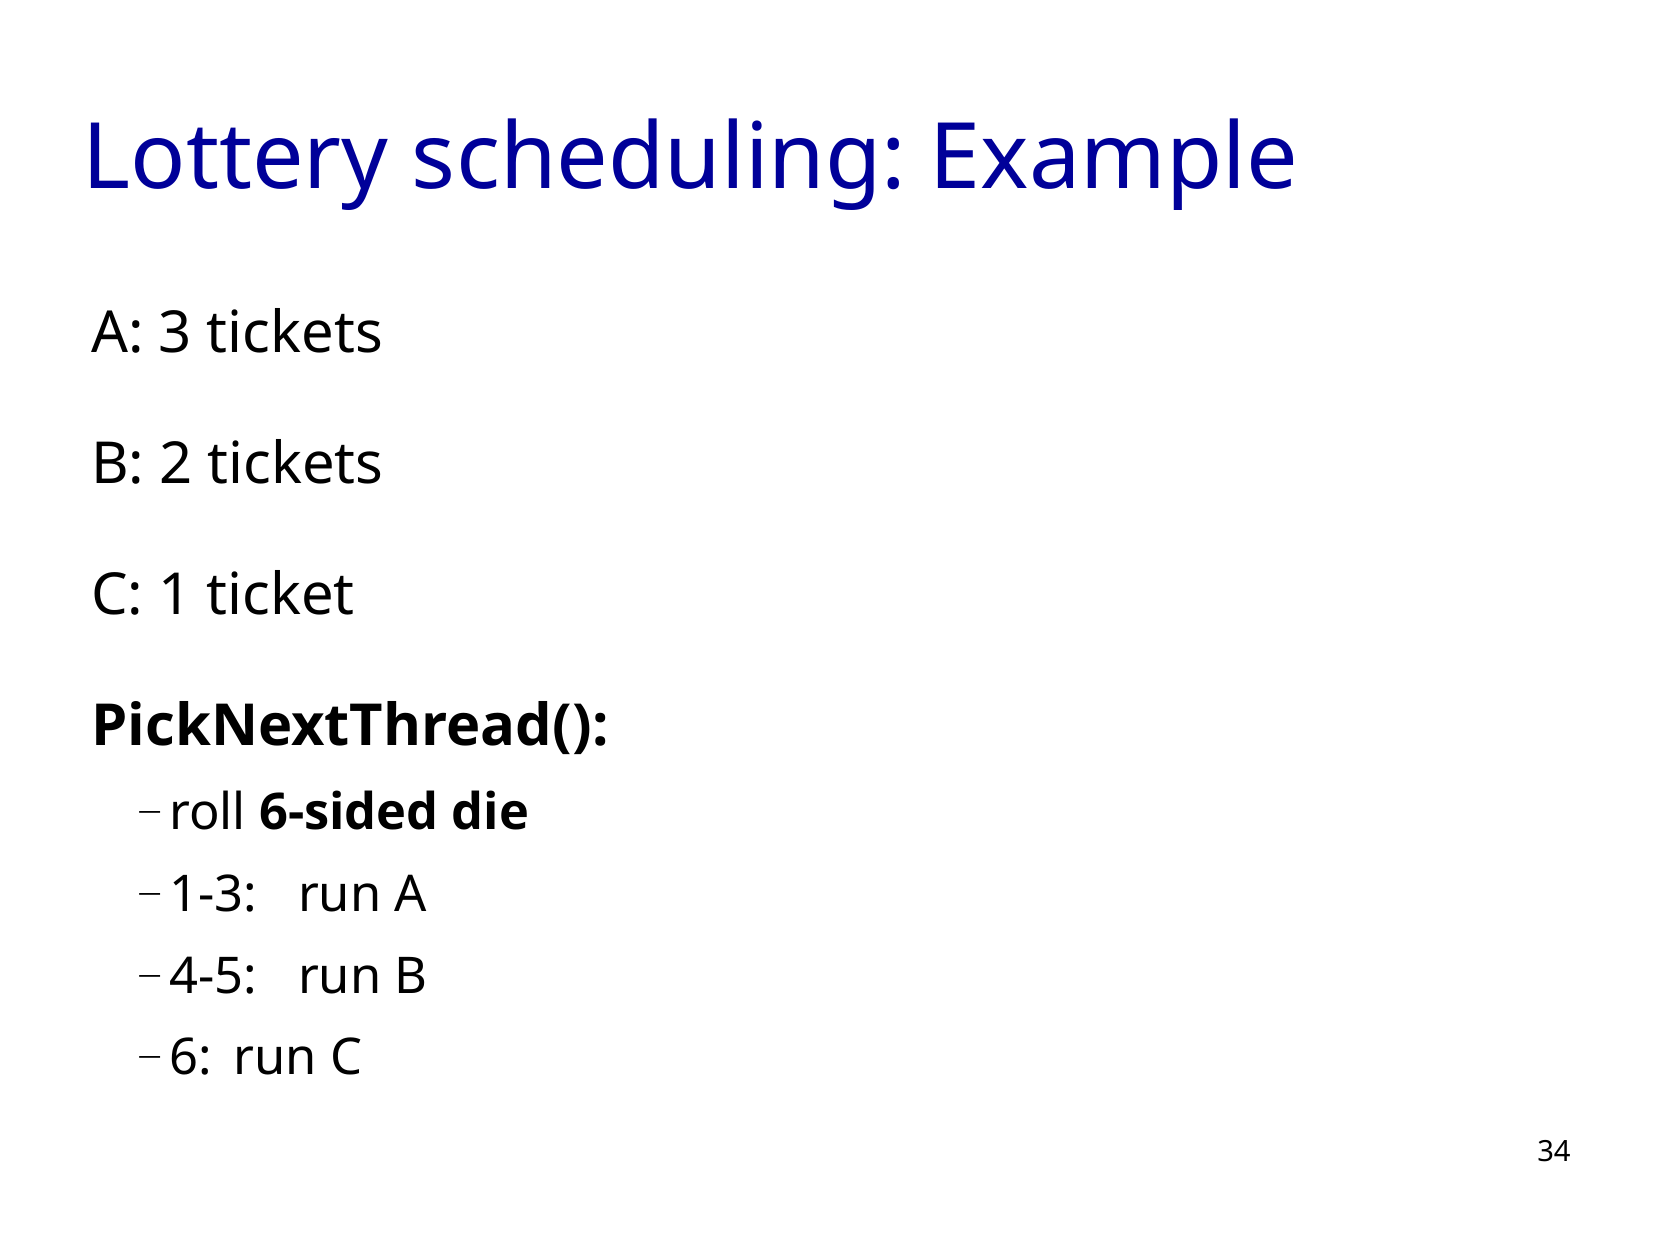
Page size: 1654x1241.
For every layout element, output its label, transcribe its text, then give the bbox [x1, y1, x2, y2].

list A: 3 tickets B: 2 tickets C: 1 ticket PickNextThread(): roll 6-sided die 1-3: run A 4-5: run B 6: run C [60, 290, 1571, 1096]
title Lottery scheduling: Example [82, 49, 1571, 257]
